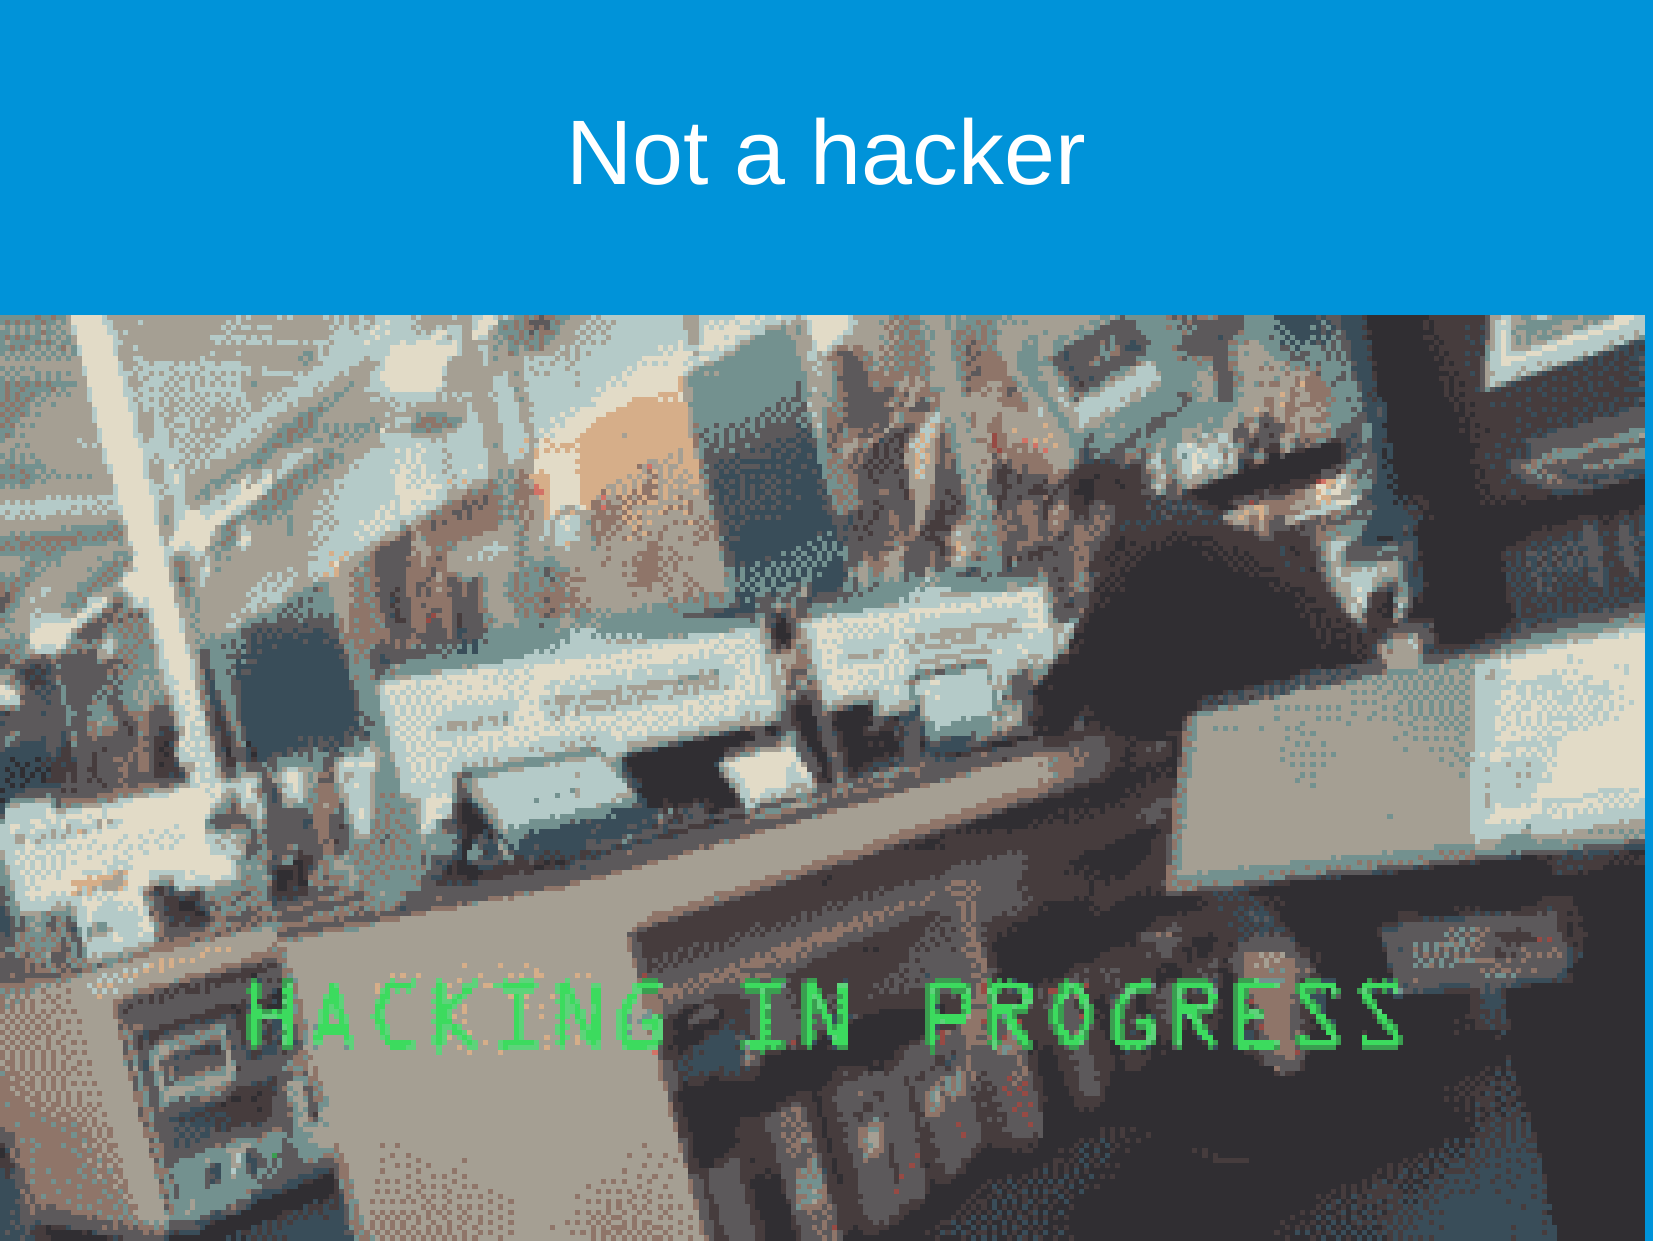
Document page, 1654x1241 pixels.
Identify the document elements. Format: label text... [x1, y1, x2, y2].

picture [0, 316, 1644, 1241]
title Not a hacker [82, 49, 1571, 257]
